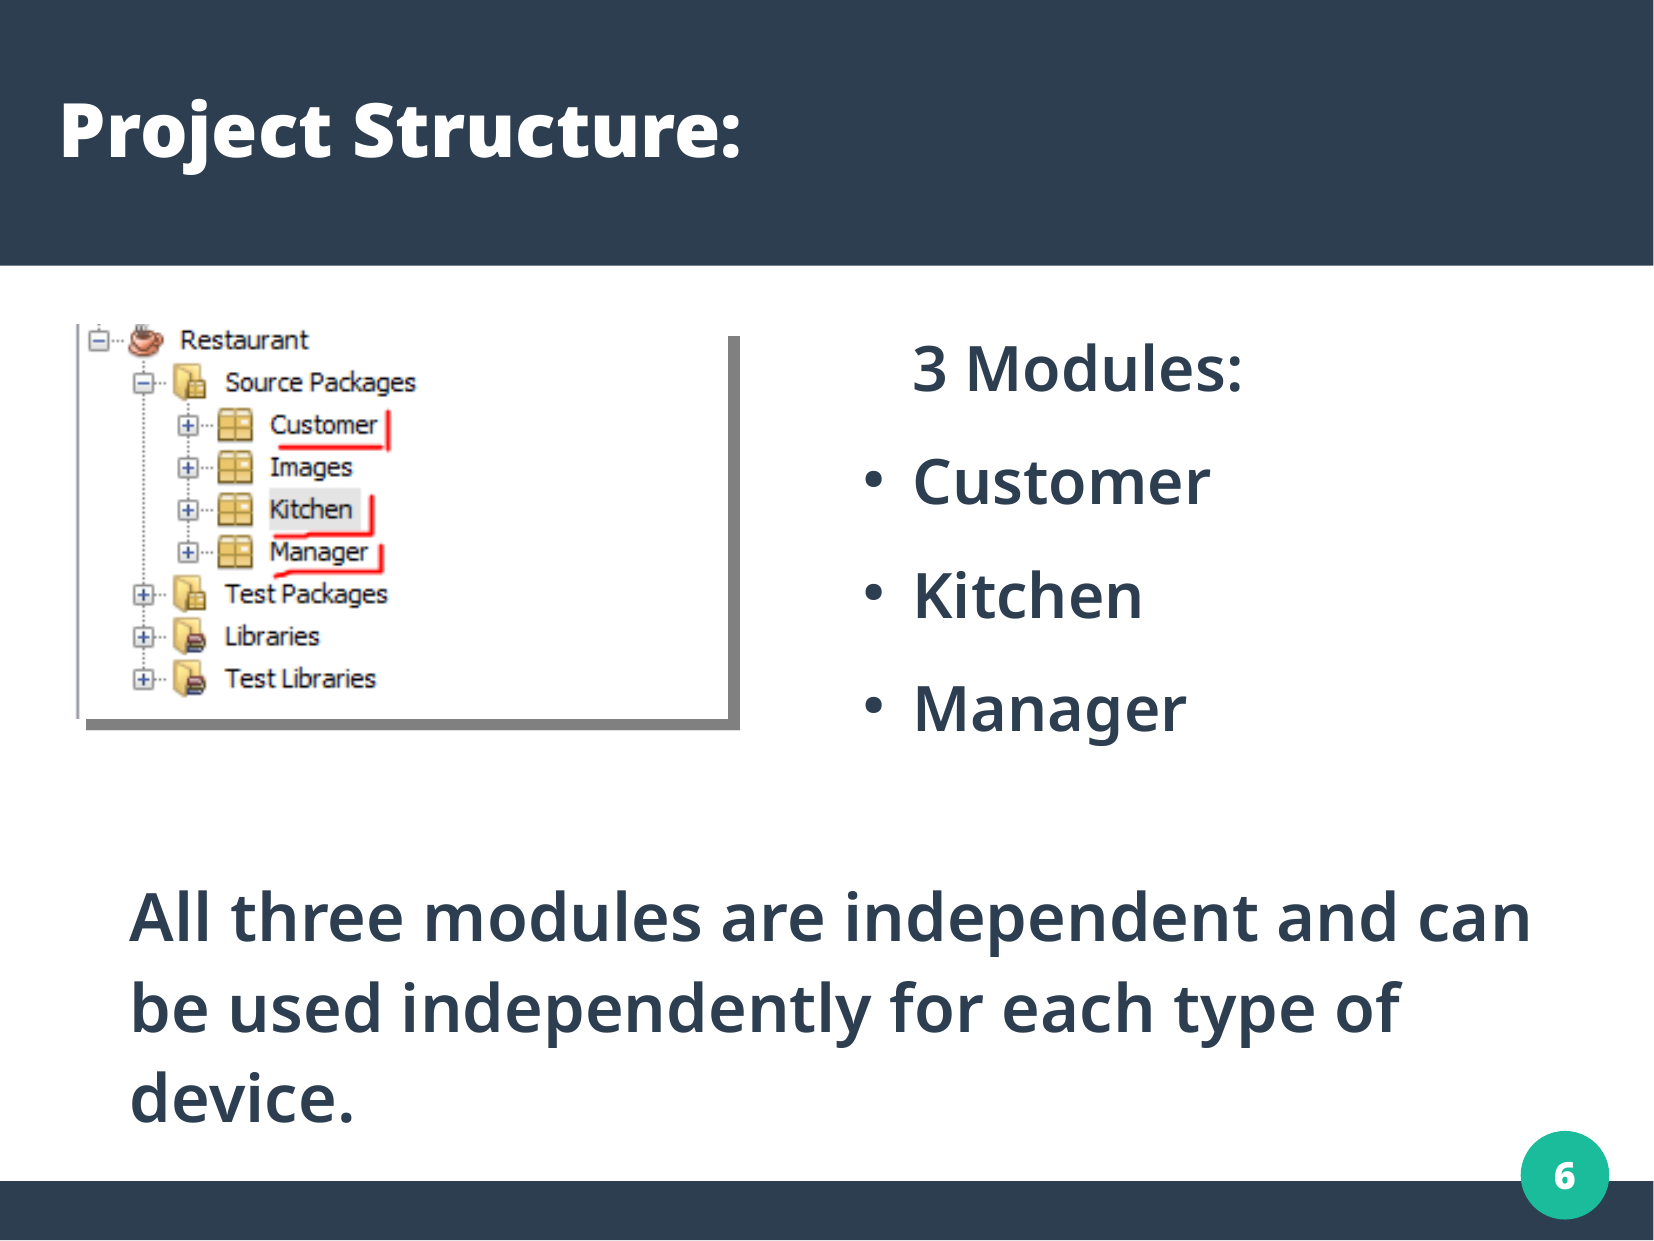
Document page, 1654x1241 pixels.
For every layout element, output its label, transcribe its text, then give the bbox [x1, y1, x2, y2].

list All three modules are independent and can be used independently for each type of device. [59, 870, 1576, 1151]
picture [75, 324, 728, 720]
list 3 Modules: Customer Kitchen Manager [845, 324, 1596, 751]
title Project Structure: [59, 49, 1595, 207]
